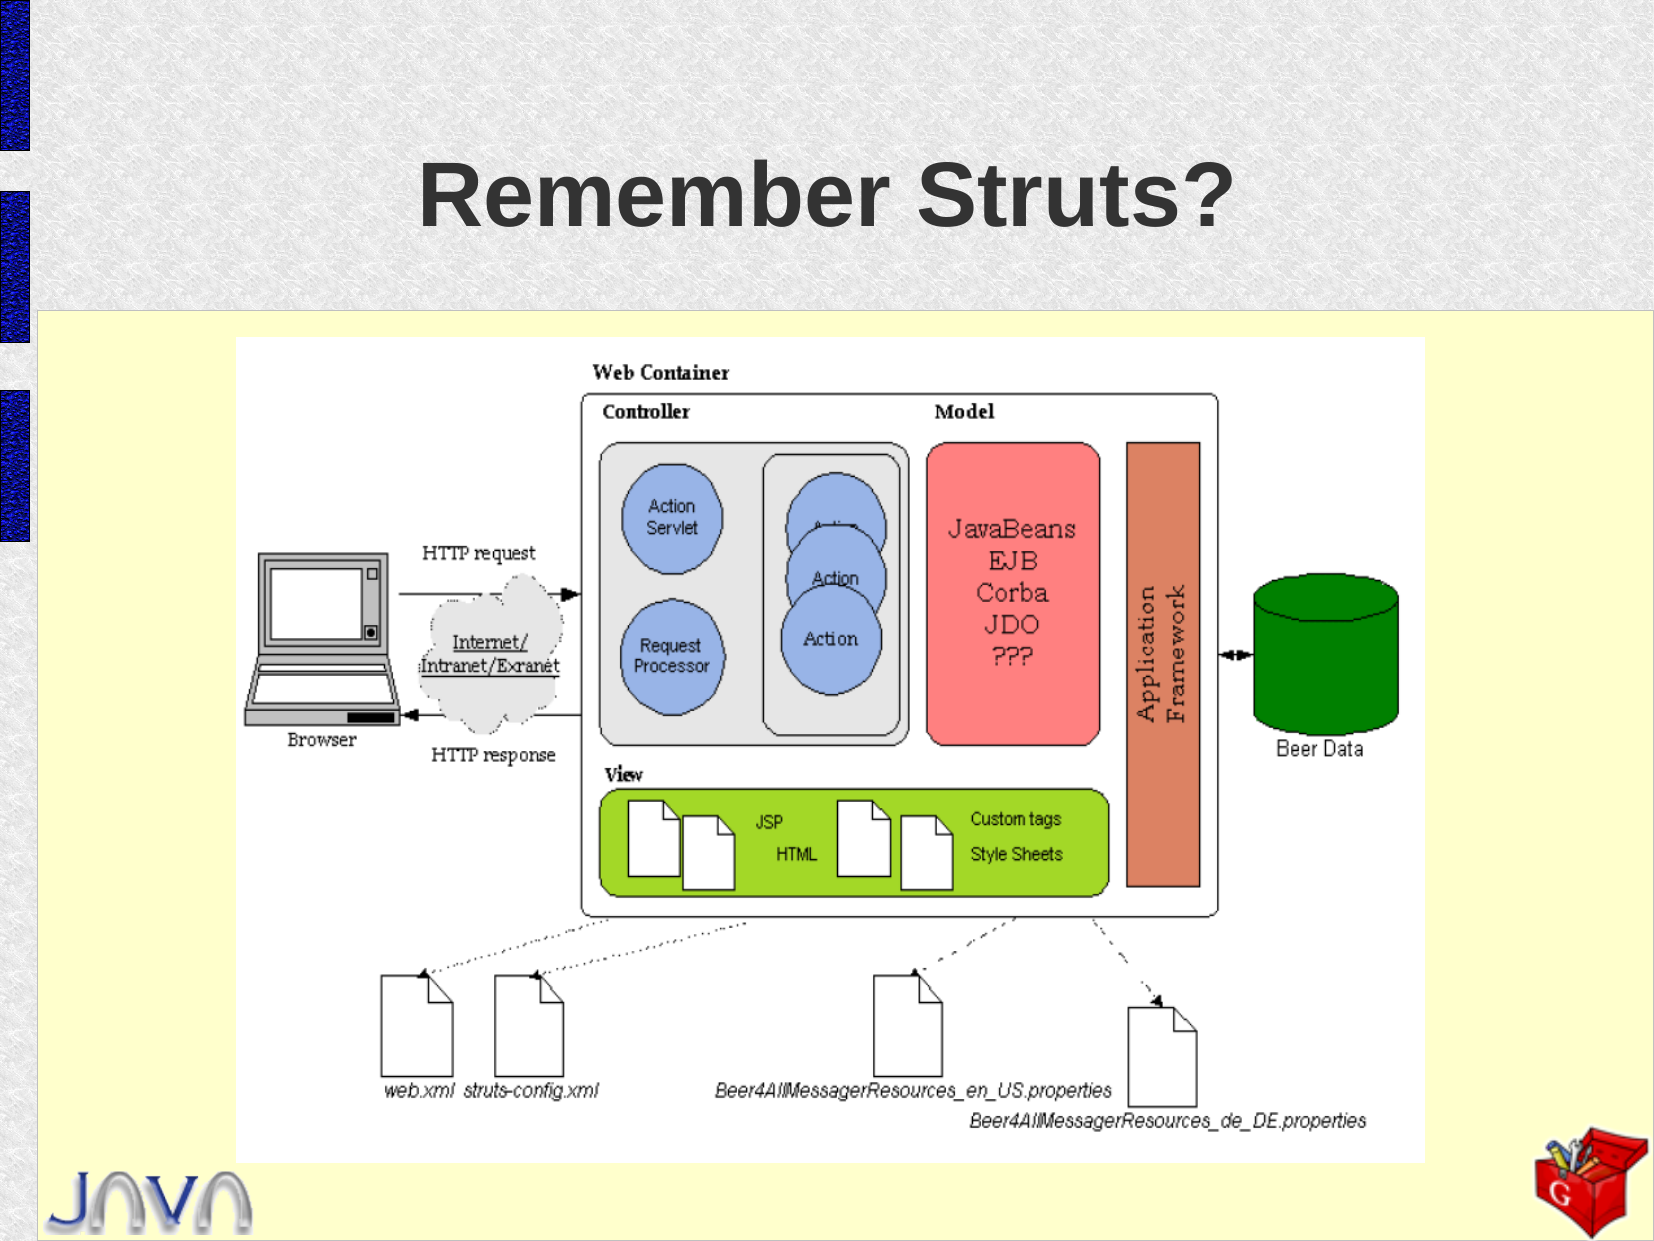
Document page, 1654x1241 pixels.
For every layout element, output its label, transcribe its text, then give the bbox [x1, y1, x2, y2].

picture [43, 337, 1425, 1235]
title Remember Struts? [121, 91, 1534, 299]
picture [0, 0, 1654, 1241]
picture [1, 192, 29, 342]
picture [1, 391, 29, 541]
picture [1525, 1118, 1654, 1241]
picture [1, 1, 29, 150]
